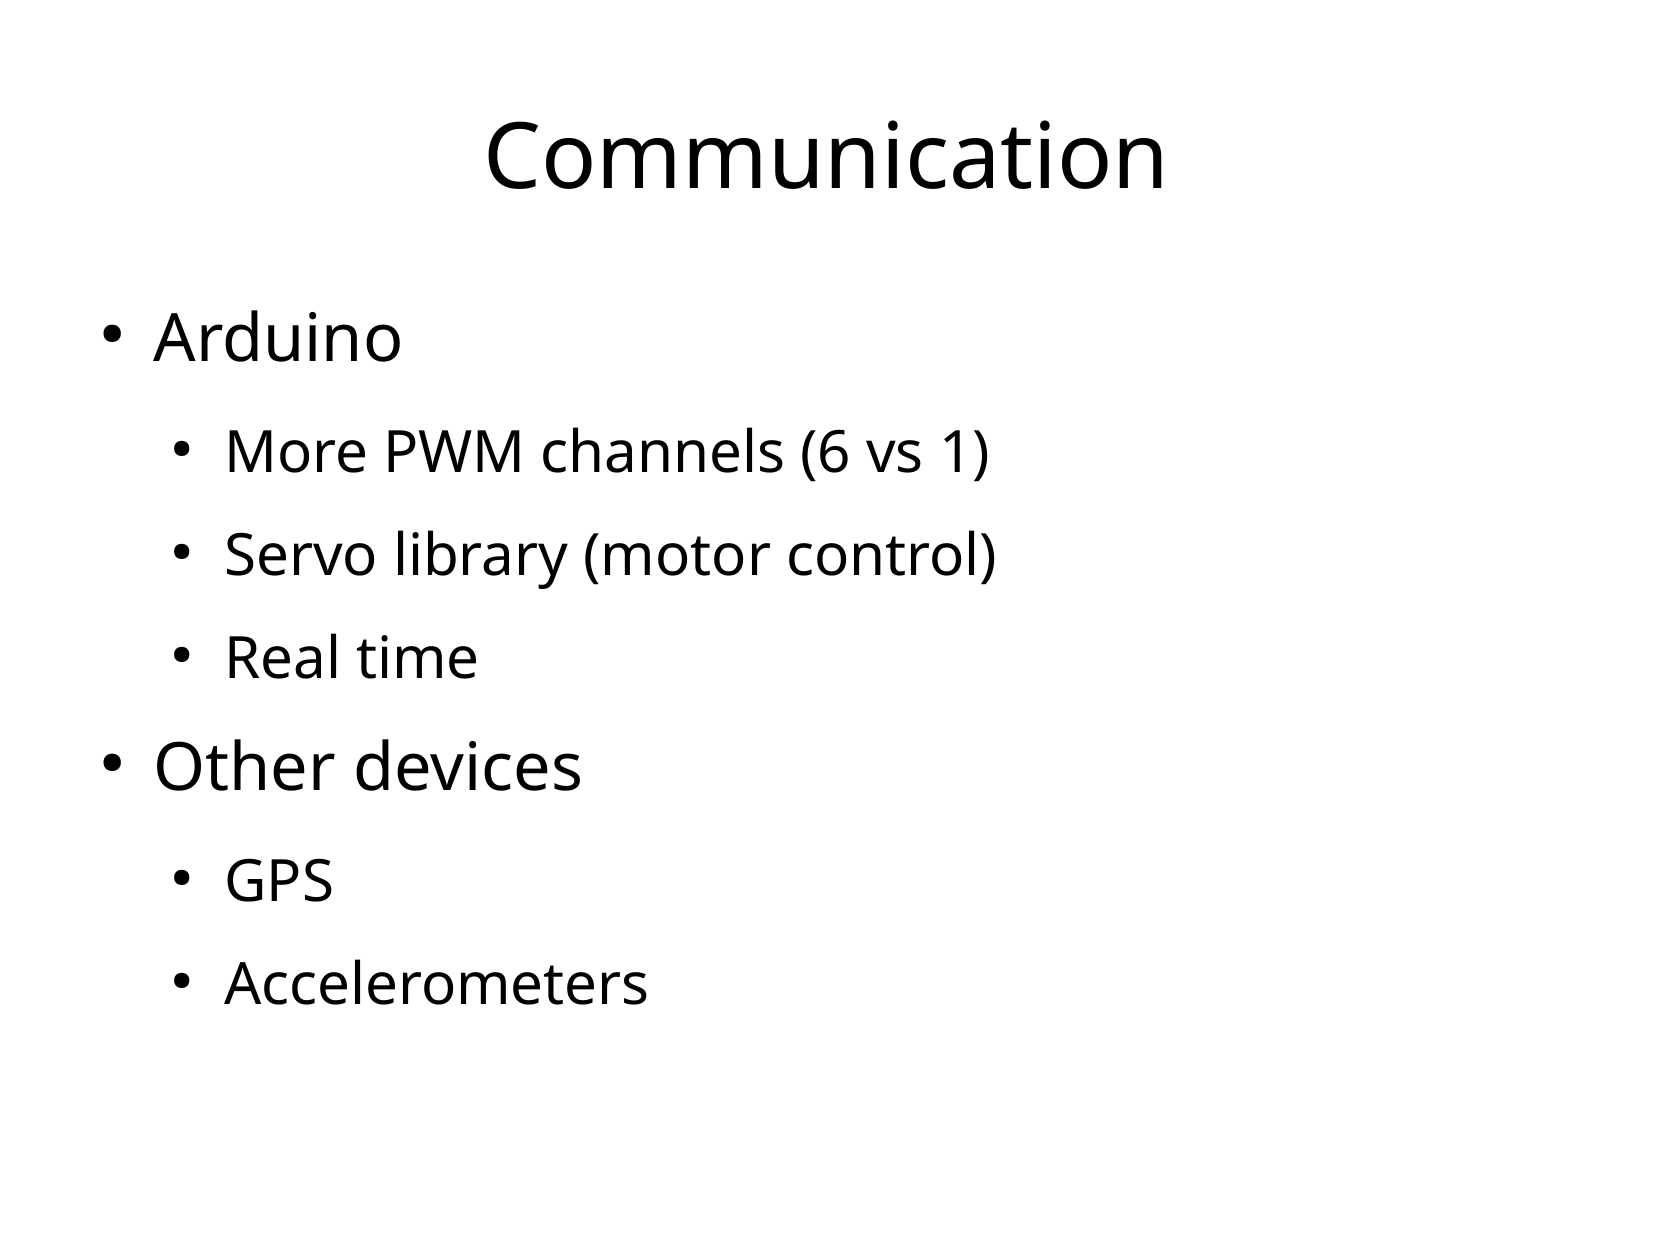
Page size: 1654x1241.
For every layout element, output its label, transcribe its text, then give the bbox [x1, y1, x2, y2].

list Arduino More PWM channels (6 vs 1) Servo library (motor control) Real time Other devices GPS Accelerometers [82, 290, 1571, 1010]
title Communication [82, 49, 1571, 257]
